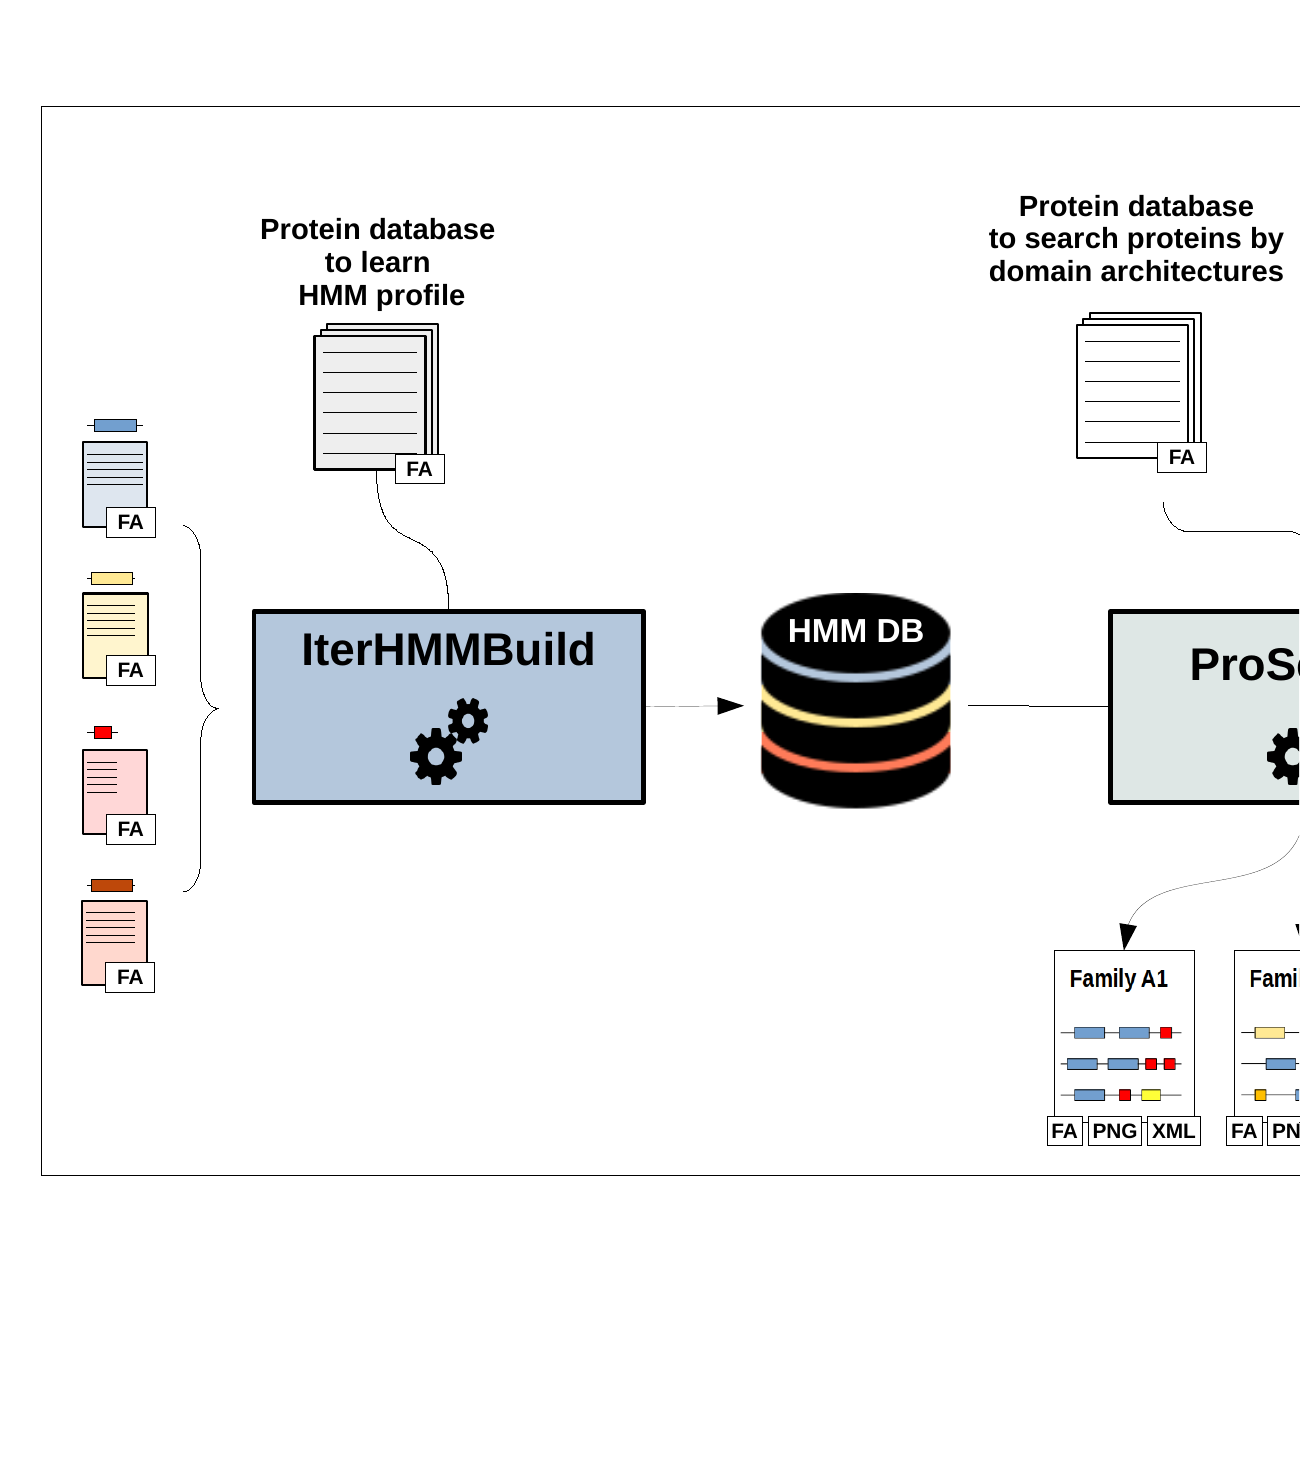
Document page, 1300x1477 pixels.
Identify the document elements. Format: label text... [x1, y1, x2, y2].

text_box [82, 442, 148, 527]
text_box HMM DB [761, 604, 951, 662]
text_box FA [1157, 442, 1207, 473]
text_box [82, 593, 148, 678]
text_box PNG [1088, 1116, 1142, 1146]
picture [1235, 951, 1300, 1111]
text_box [82, 900, 148, 985]
text_box FA [1047, 1116, 1083, 1146]
text_box FA [106, 814, 156, 845]
picture [744, 593, 969, 818]
picture [410, 698, 488, 785]
text_box FA [105, 962, 155, 993]
picture [1267, 698, 1300, 785]
text_box PNG [1267, 1116, 1300, 1146]
text_box [91, 879, 133, 892]
picture [1055, 951, 1194, 1111]
text_box FA [1226, 1116, 1263, 1146]
text_box FA [106, 655, 156, 686]
text_box [94, 419, 137, 432]
text_box Protein database to learn HMM profile [224, 205, 532, 319]
text_box XML [1147, 1116, 1201, 1146]
text_box [91, 572, 133, 585]
text_box [94, 726, 112, 739]
text_box FA [395, 454, 445, 484]
text_box IterHMMBuild [253, 611, 644, 803]
text_box [314, 324, 439, 470]
text_box [82, 750, 148, 835]
text_box Protein database to search proteins by domain architectures [962, 182, 1300, 296]
text_box [1076, 312, 1201, 459]
text_box ProSeCDA [1110, 611, 1300, 803]
text_box FA [106, 507, 156, 538]
